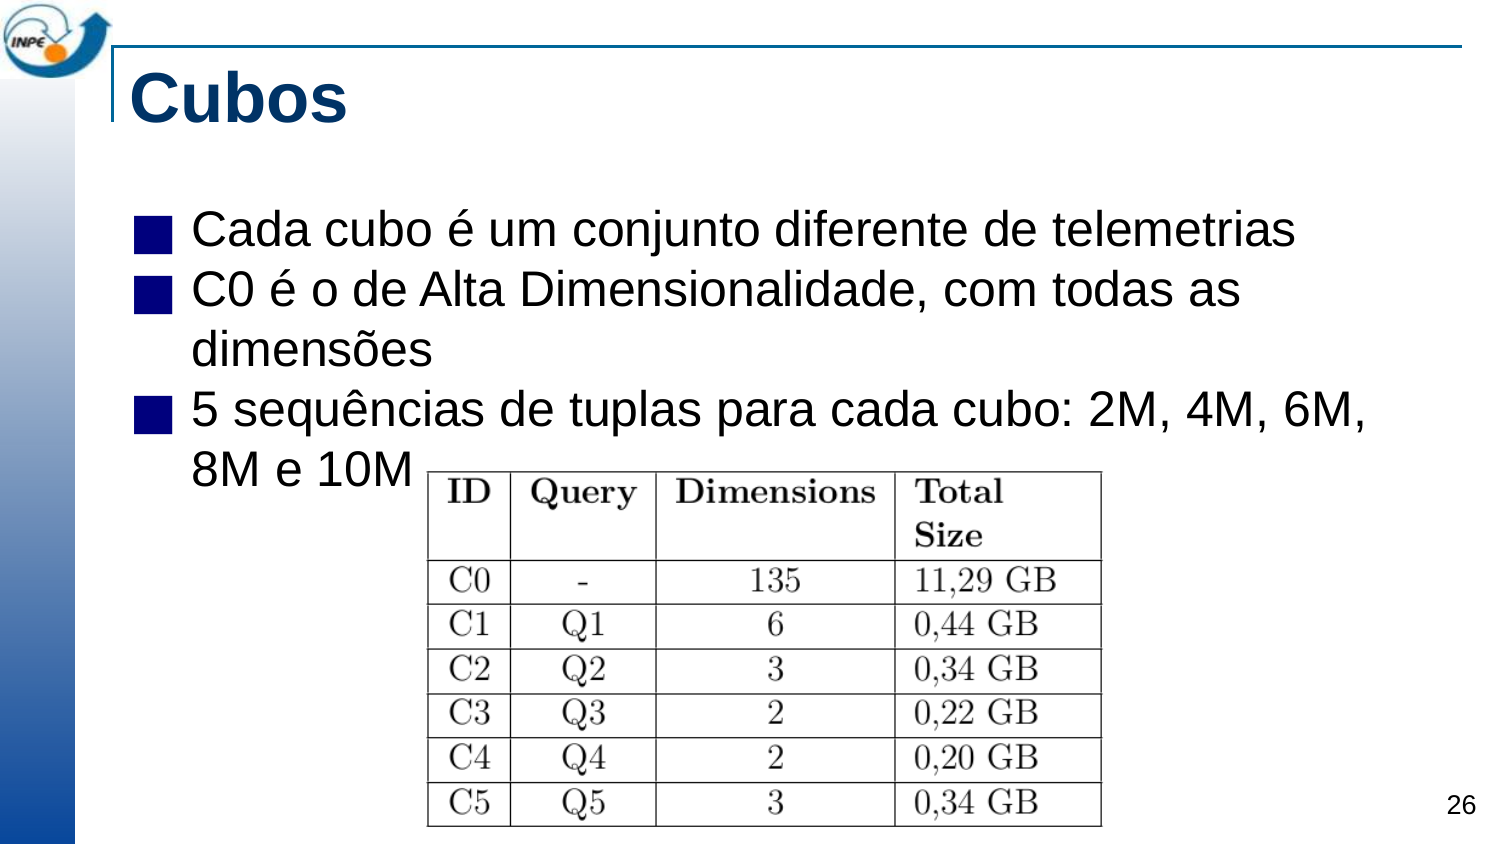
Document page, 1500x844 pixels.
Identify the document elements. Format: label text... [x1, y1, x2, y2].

list Cada cubo é um conjunto diferente de telemetrias C0 é o de Alta Dimensionalidade, com todas as dimensões 5 sequências de tuplas para cada cubo: 2M, 4M, 6M, 8M e 10M [99, 187, 1450, 769]
picture [0, 0, 113, 79]
slide_number <number> [1403, 779, 1494, 844]
picture [419, 458, 1131, 844]
title Cubos [112, 46, 1450, 141]
